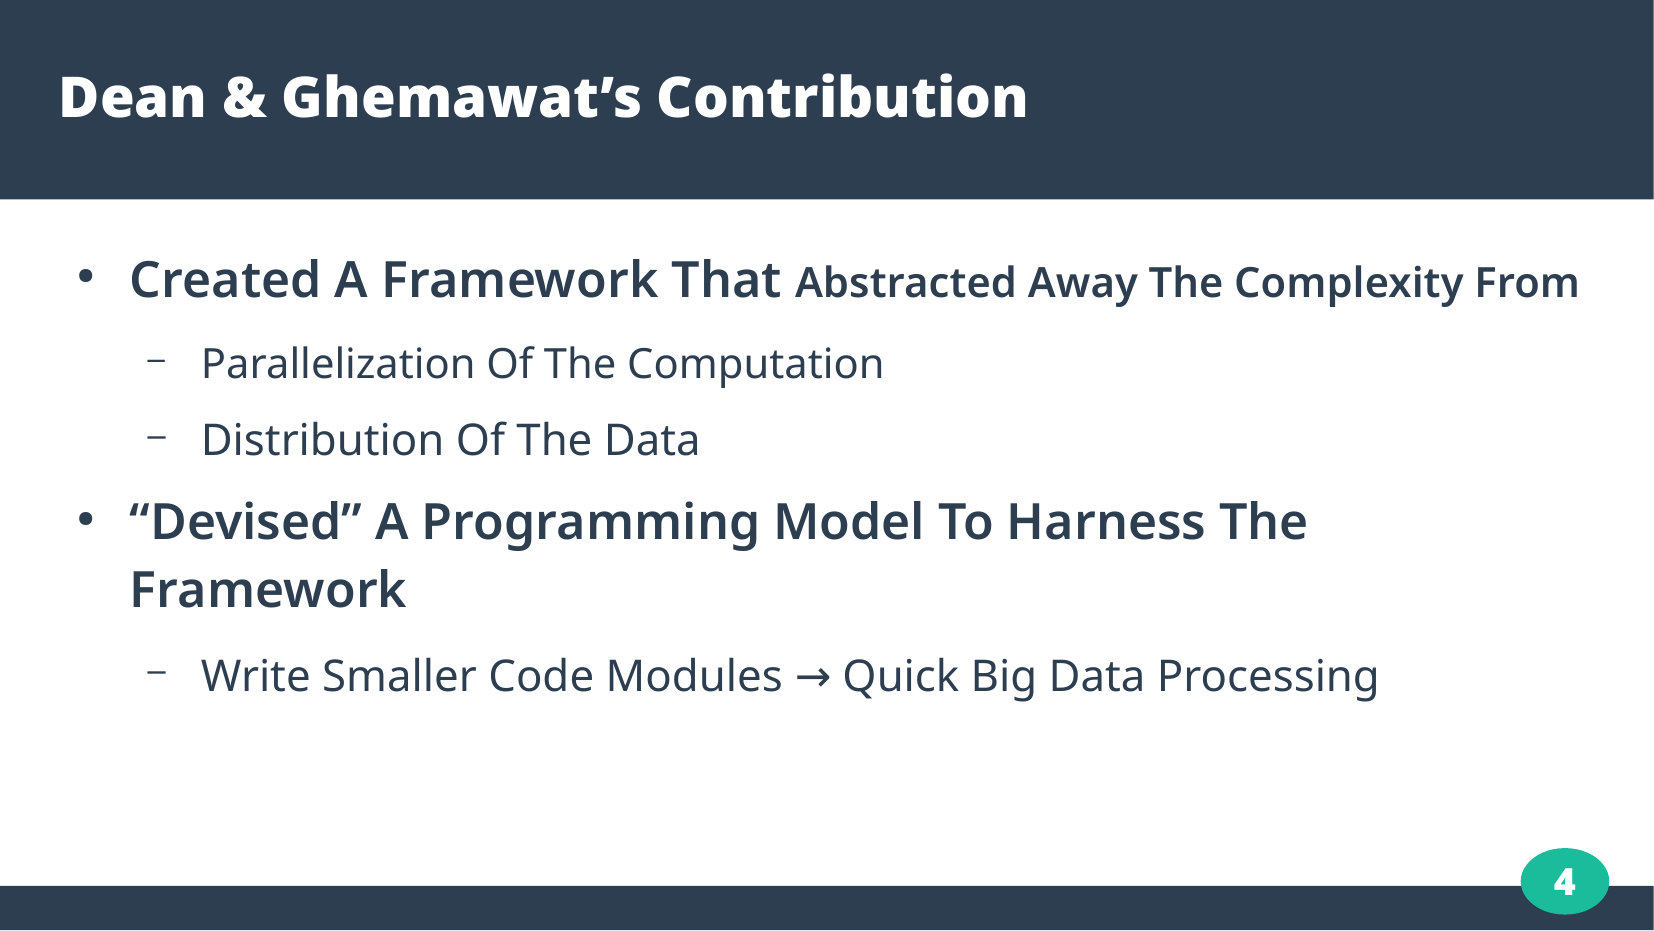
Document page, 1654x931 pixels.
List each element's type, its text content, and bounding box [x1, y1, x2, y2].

list Created A Framework That Abstracted Away The Complexity From Parallelization Of The Computation Distribution Of The Data “Devised” A Programming Model To Harness The Framework Write Smaller Code Modules → Quick Big Data Processing [59, 243, 1595, 864]
title Dean & Ghemawat’s Contribution [59, 37, 1595, 155]
